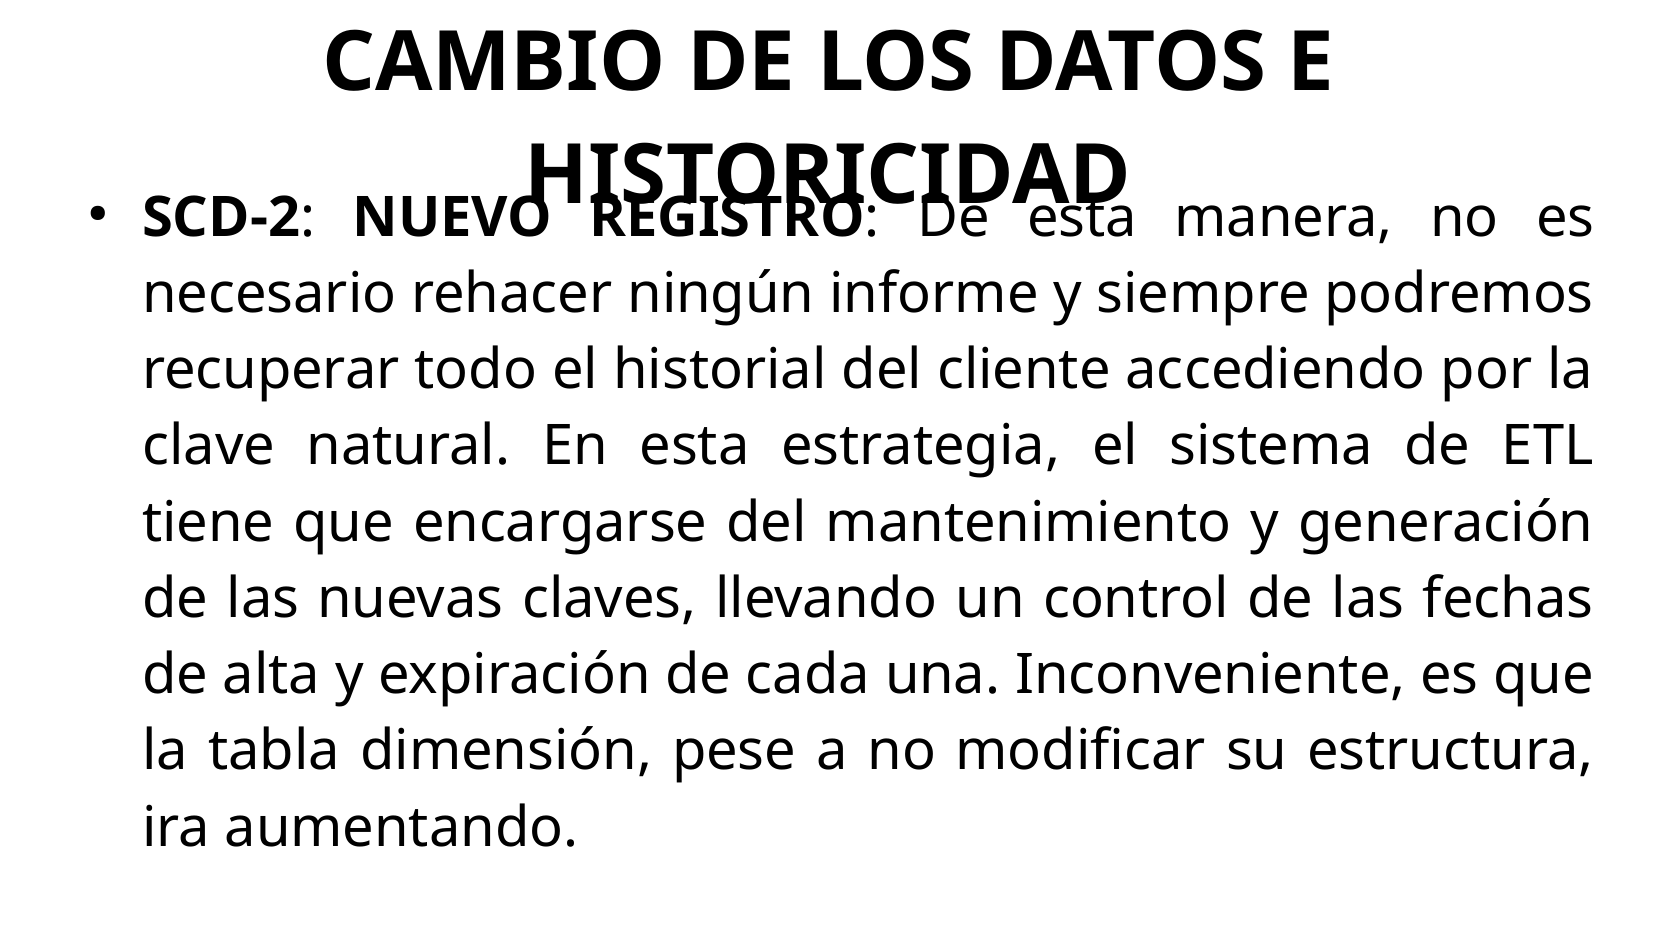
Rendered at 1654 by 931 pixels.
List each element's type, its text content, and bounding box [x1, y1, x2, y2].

title CAMBIO DE LOS DATOS E HISTORICIDAD [10, 14, 1647, 215]
list SCD-2: NUEVO REGISTRO: De esta manera, no es necesario rehacer ningún informe y siempre podremos recuperar todo el historial del cliente accediendo por la clave natural. En esta estrategia, el sistema de ETL tiene que encargarse del mantenimiento y generación de las nuevas claves, llevando un control de las fechas de alta y expiración de cada una. Inconveniente, es que la tabla dimensión, pese a no modificar su estructura, ira aumentando. [82, 176, 1595, 931]
